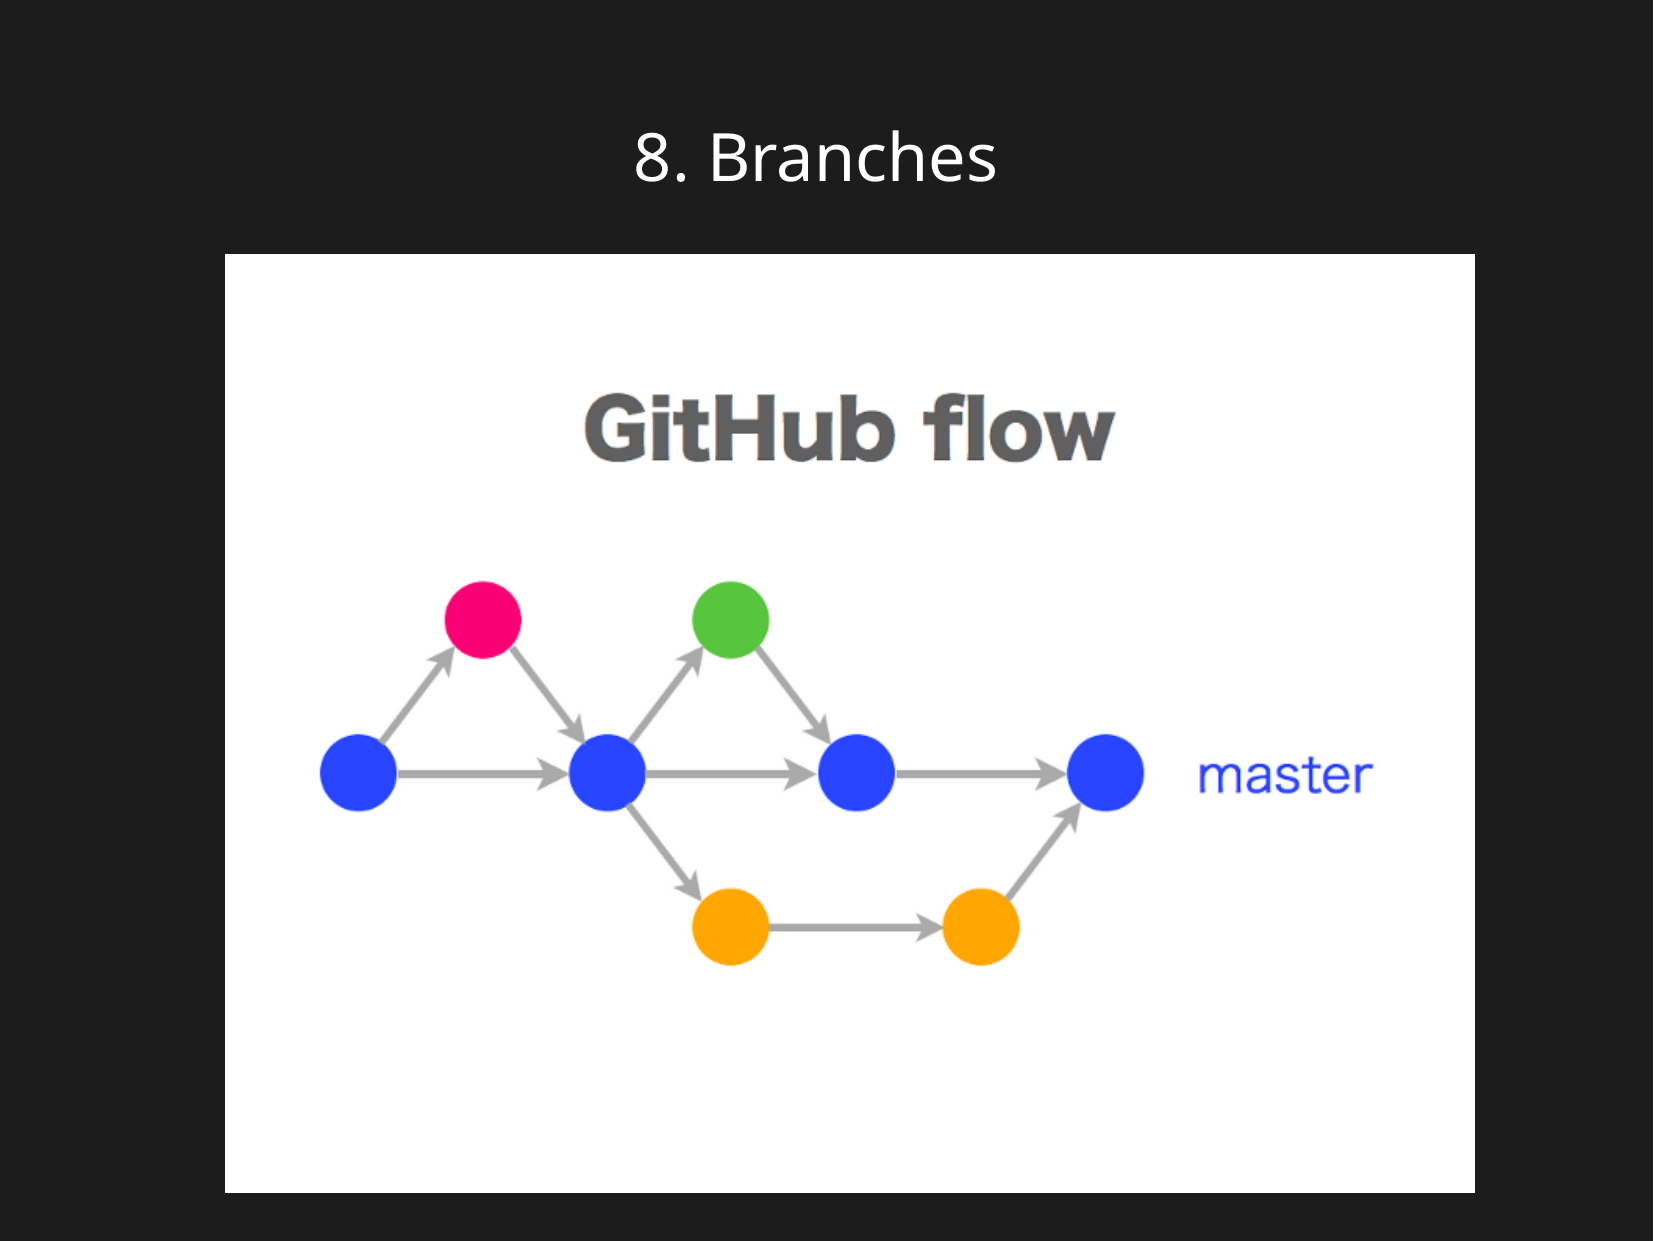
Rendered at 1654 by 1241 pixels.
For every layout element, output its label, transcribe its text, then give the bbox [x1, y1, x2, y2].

subtitle 8. Branches [72, 15, 1561, 296]
picture [225, 254, 1475, 1193]
